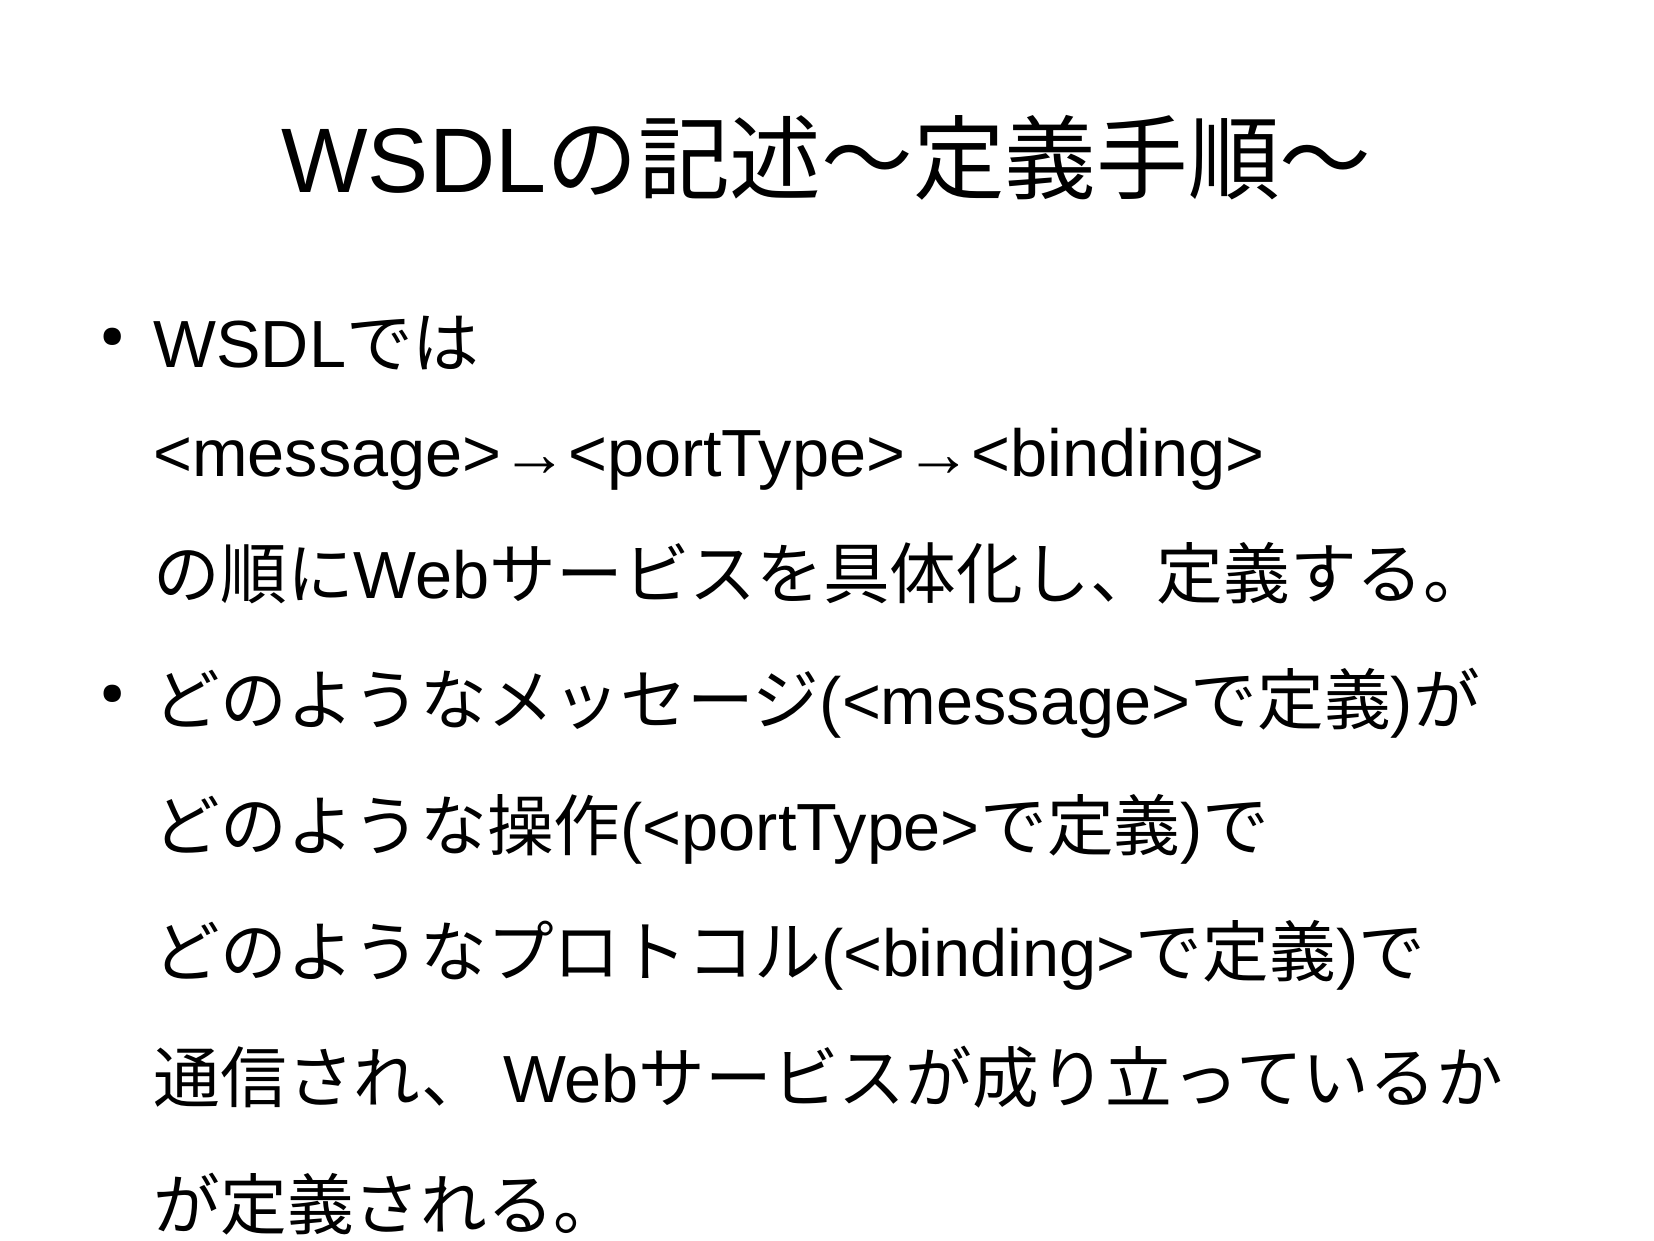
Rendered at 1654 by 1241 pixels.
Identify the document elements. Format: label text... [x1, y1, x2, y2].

list WSDLでは <message>→<portType>→<binding> の順にWebサービスを具体化し、定義する。 どのようなメッセージ(<message>で定義)が どのような操作(<portType>で定義)で どのようなプロトコル(<binding>で定義)で 通信され、 Webサービスが成り立っているか が定義される。 [82, 290, 1571, 1165]
title WSDLの記述～定義手順～ [82, 49, 1571, 257]
